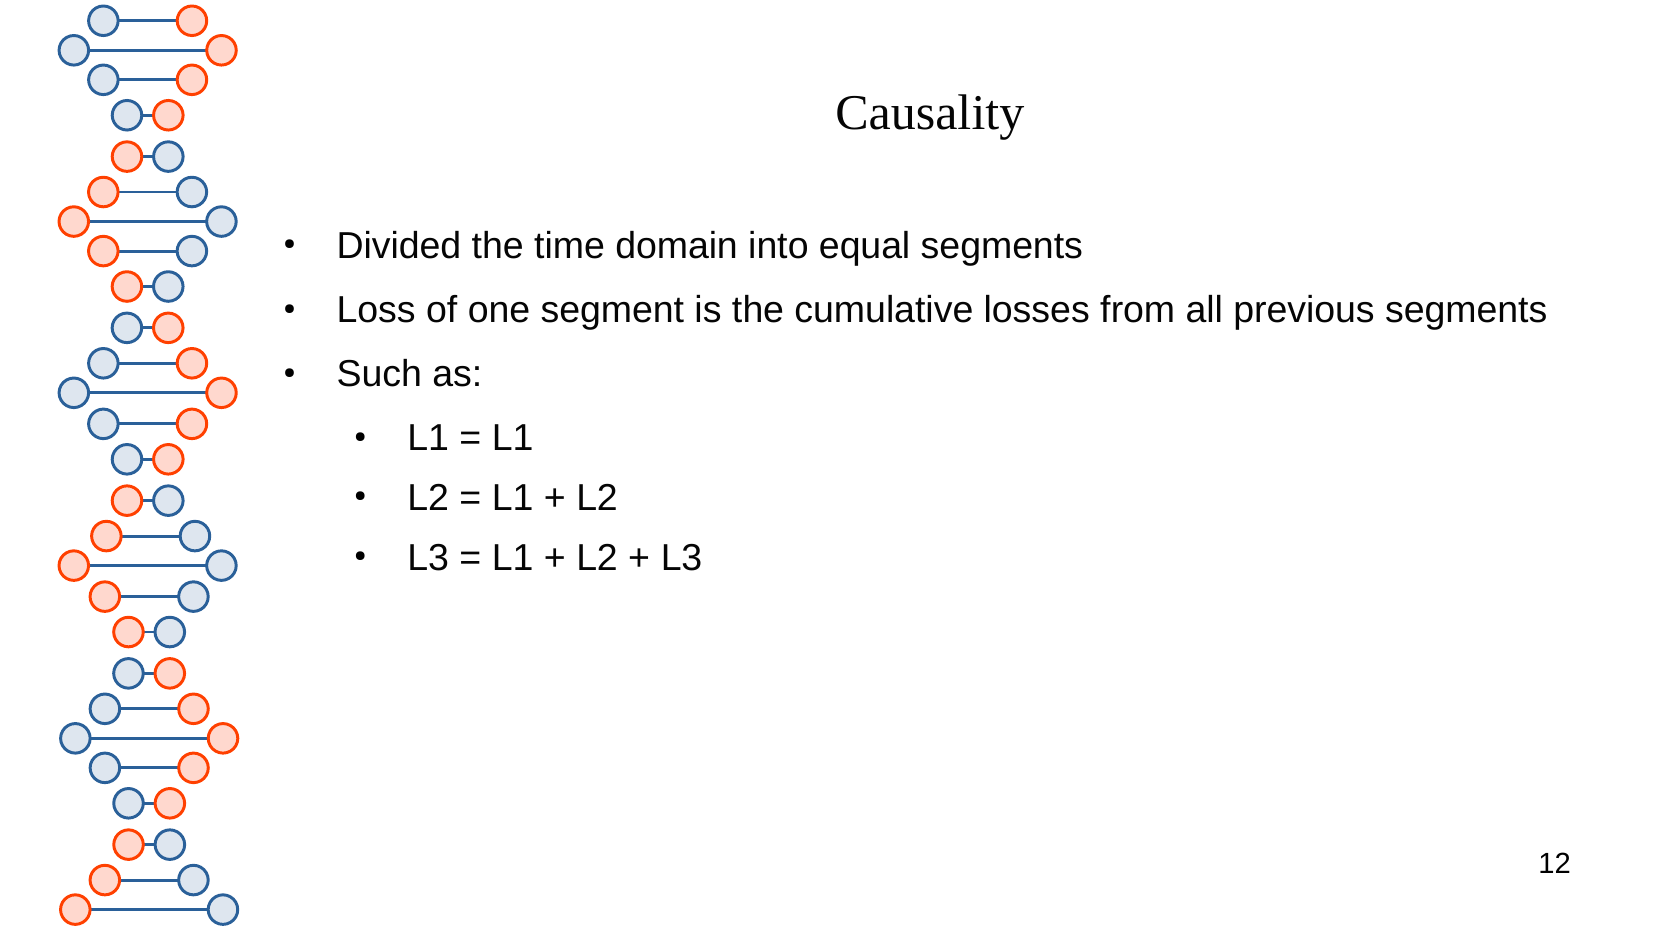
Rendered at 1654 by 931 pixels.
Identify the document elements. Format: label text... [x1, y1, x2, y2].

title Causality [265, 35, 1595, 189]
list Divided the time domain into equal segments Loss of one segment is the cumulative losses from all previous segments Such as: L1 = L1 L2 = L1 + L2 L3 = L1 + L2 + L3 [265, 224, 1595, 764]
